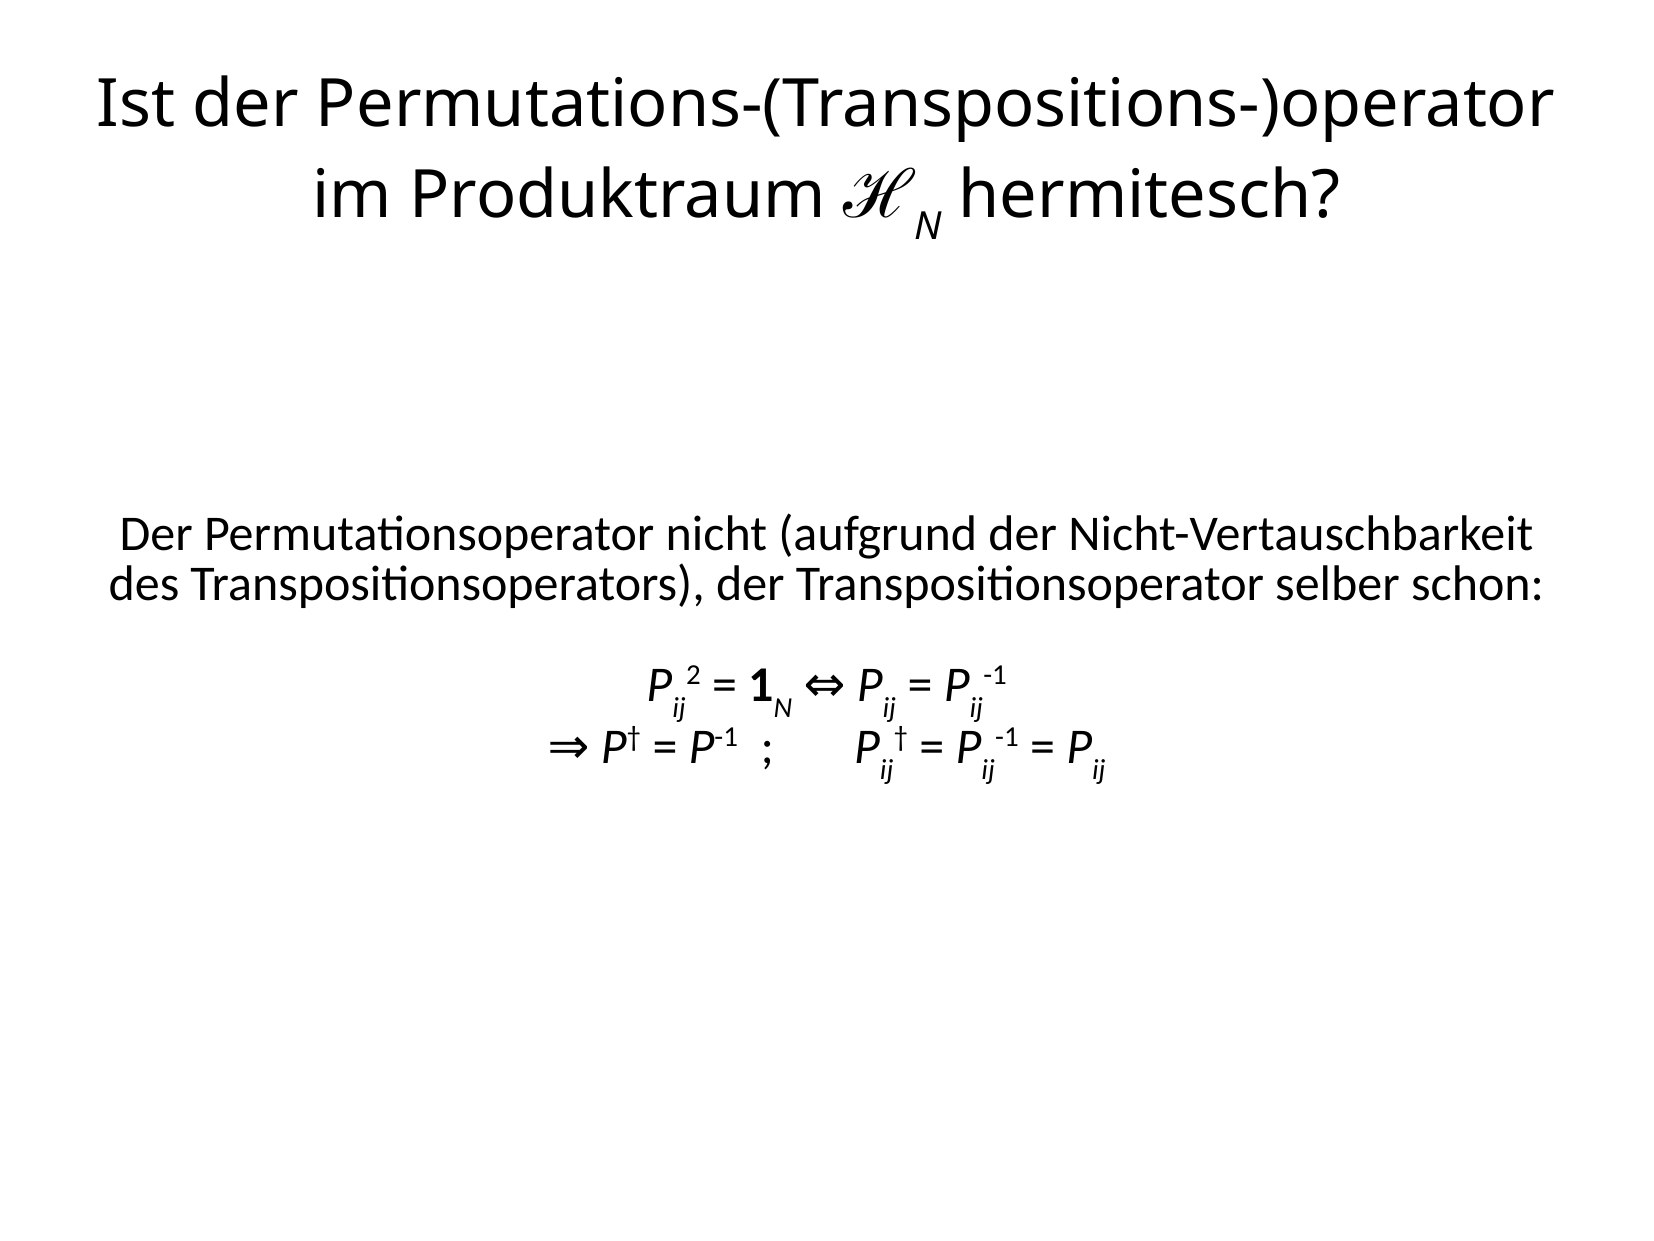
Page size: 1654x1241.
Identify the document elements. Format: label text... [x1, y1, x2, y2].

subtitle Der Permutationsoperator nicht (aufgrund der Nicht-Vertauschbarkeit des Transpositionsoperators), der Transpositionsoperator selber schon: Pij2 = 1N ⇔ Pij = Pij-1 ⇒ P† = P-1 ; Pij† = Pij-1 = Pij [82, 290, 1571, 1010]
title Ist der Permutations-(Transpositions-)operator im Produktraum ℋN hermitesch? [82, 49, 1571, 257]
